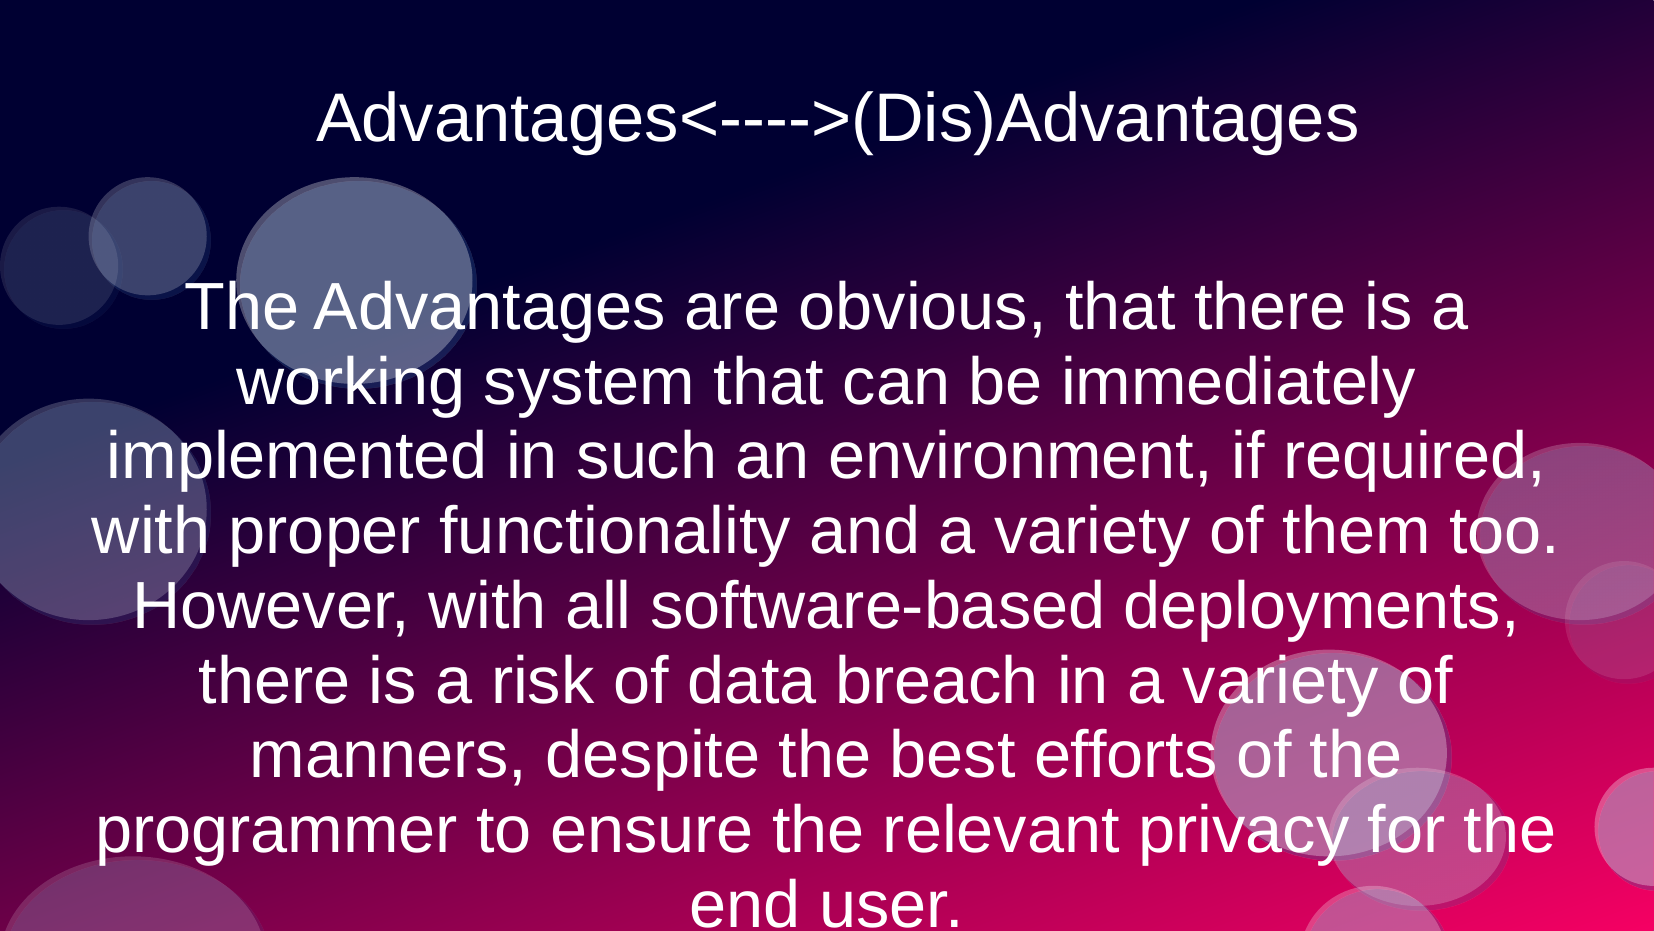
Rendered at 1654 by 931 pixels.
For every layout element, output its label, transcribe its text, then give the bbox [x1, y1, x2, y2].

title Advantages<---->(Dis)Advantages [262, 44, 1415, 192]
subtitle The Advantages are obvious, that there is a working system that can be immediately implemented in such an environment, if required, with proper functionality and a variety of them too. However, with all software-based deployments, there is a risk of data breach in a variety of manners, despite the best efforts of the programmer to ensure the relevant privacy for the end user. [88, 268, 1565, 931]
